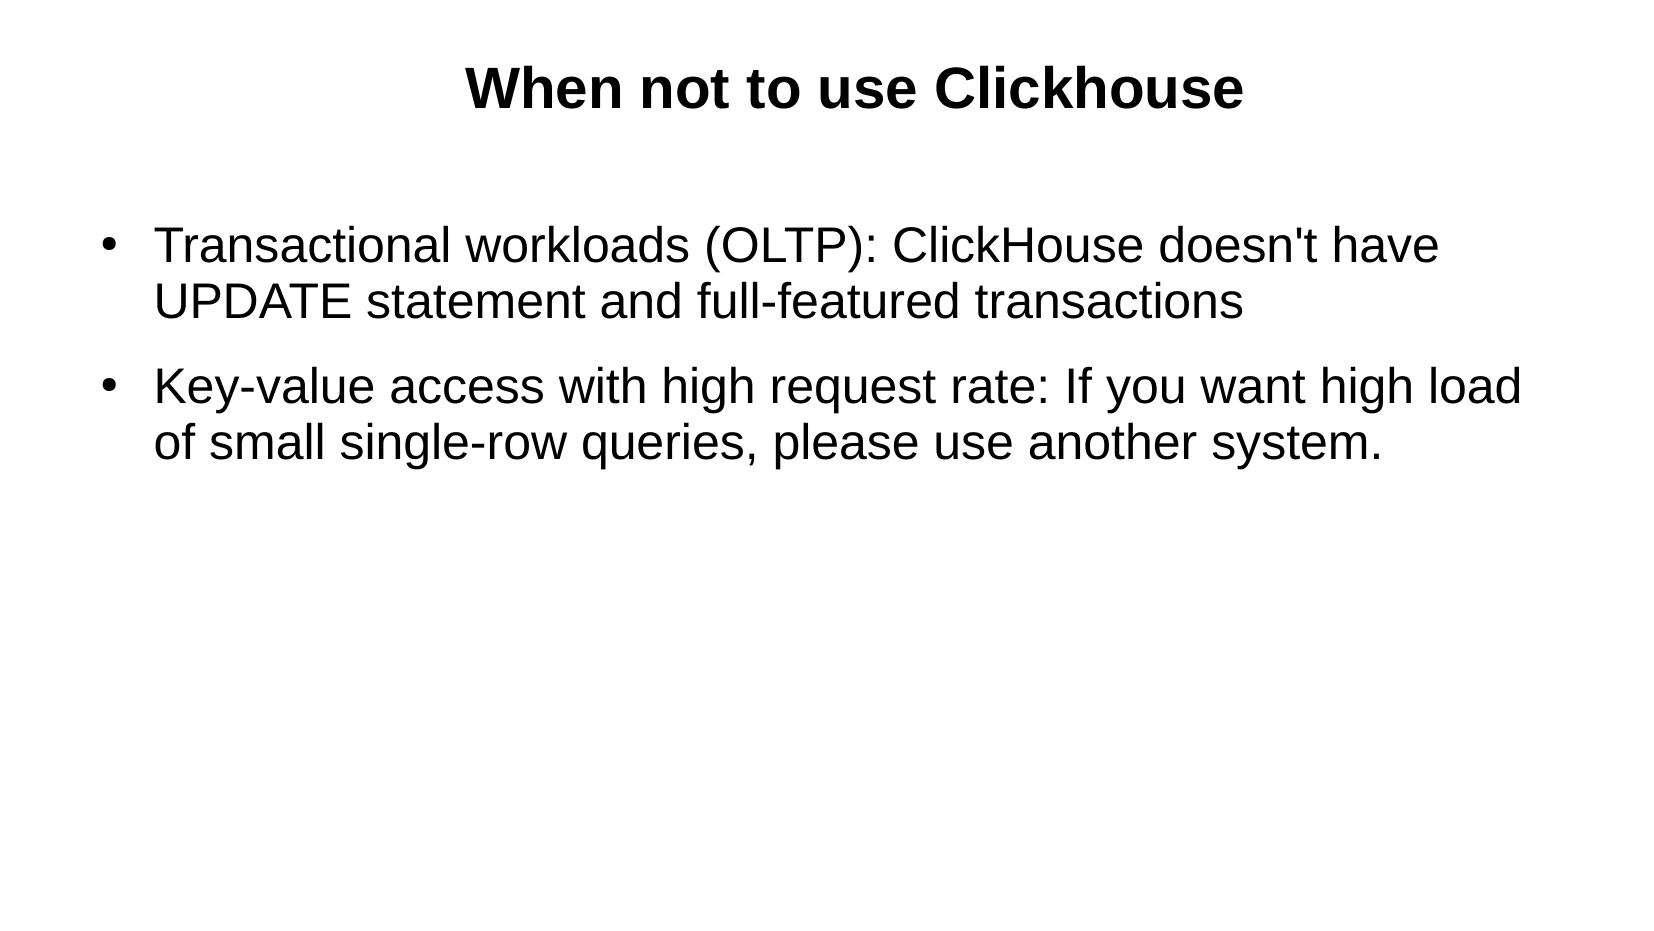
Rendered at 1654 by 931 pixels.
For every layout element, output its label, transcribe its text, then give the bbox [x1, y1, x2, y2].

list Transactional workloads (OLTP): ClickHouse doesn't have UPDATE statement and full-featured transactions Key-value access with high request rate: If you want high load of small single-row queries, please use another system. [82, 217, 1571, 758]
text_box When not to use Clickhouse [450, 48, 1261, 129]
